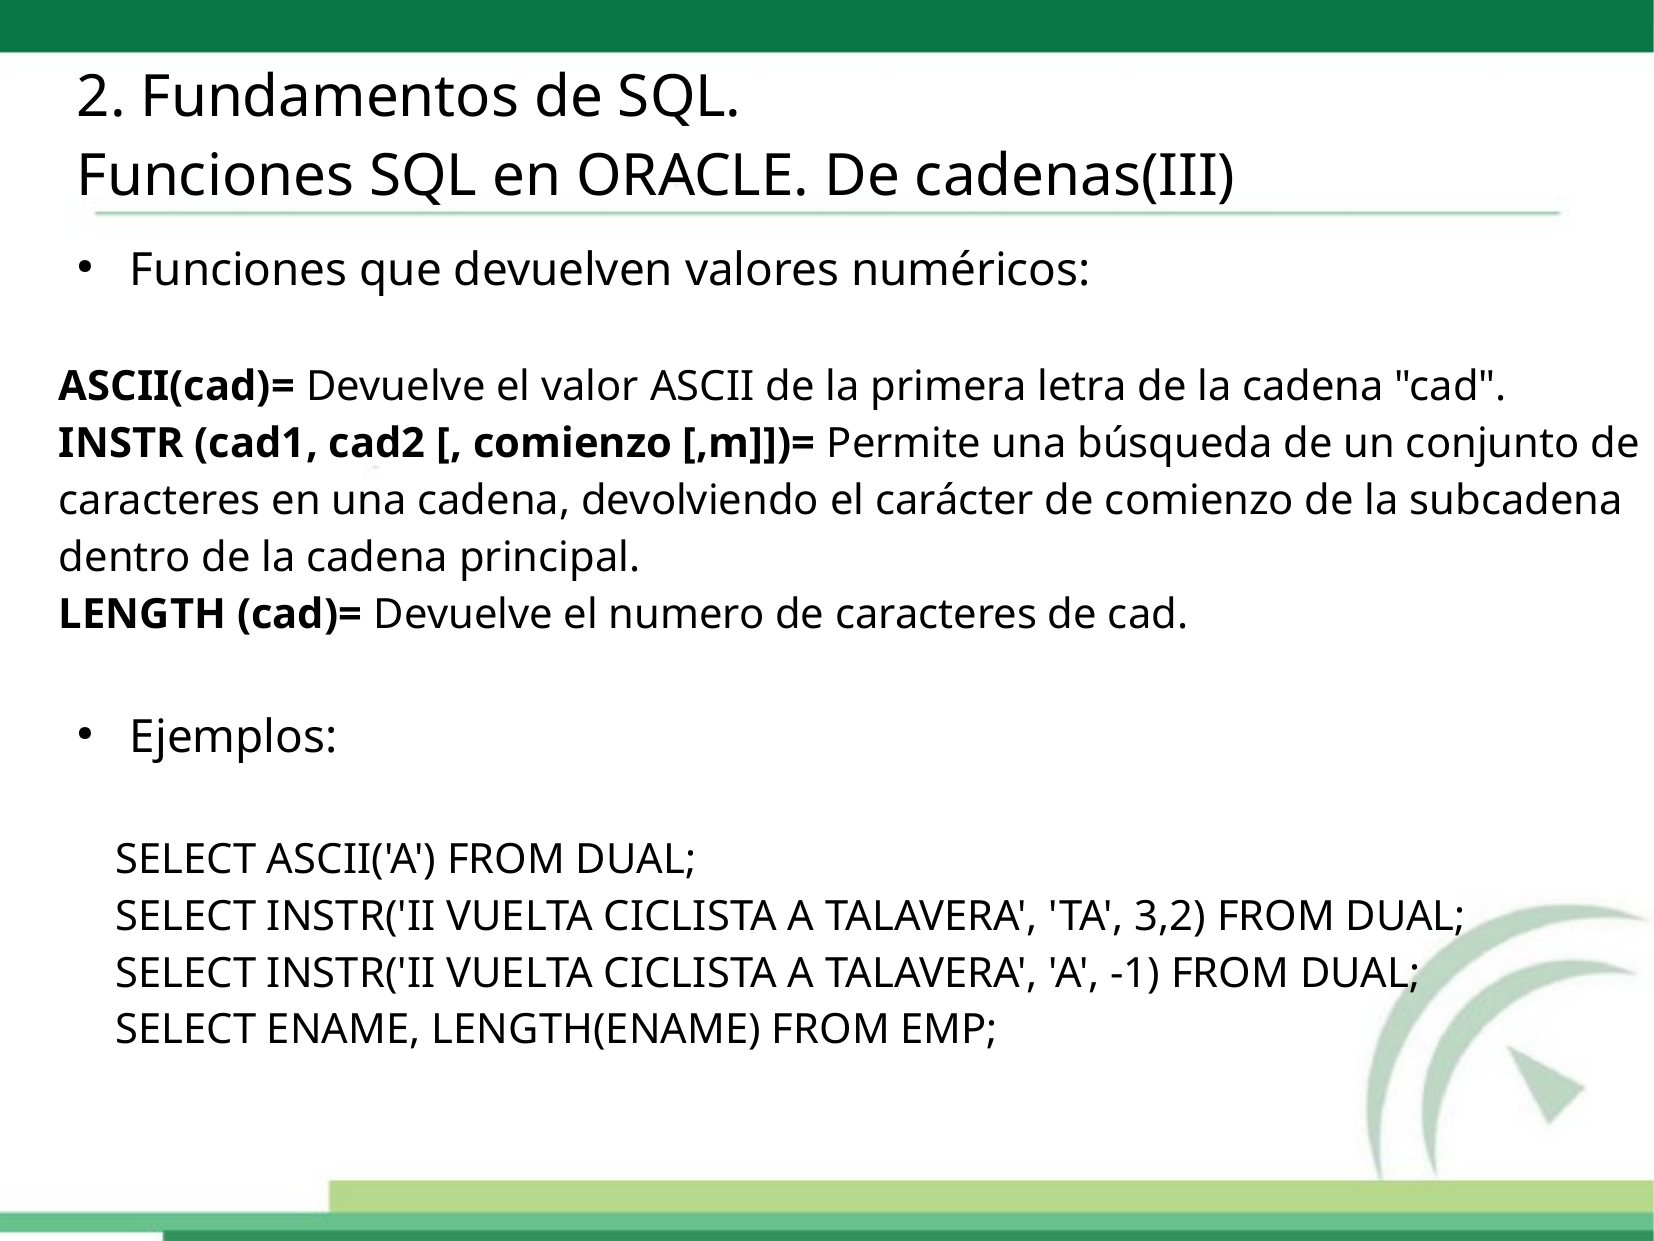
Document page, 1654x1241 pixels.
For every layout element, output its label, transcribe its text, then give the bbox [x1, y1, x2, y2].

picture [827, 1034, 844, 1040]
picture [516, 1034, 532, 1040]
title 2. Fundamentos de SQL. Funciones SQL en ORACLE. De cadenas(III) [76, 29, 1625, 236]
picture [0, 0, 1654, 1241]
list Funciones que devuelven valores numéricos: ASCII(cad)= Devuelve el valor ASCII de la primera letra de la cadena "cad". INSTR (cad1, cad2 [, comienzo [,m]])= Permite una búsqueda de un conjunto de caracteres en una cadena, devolviendo el carácter de comienzo de la subcadena dentro de la cadena principal. LENGTH (cad)= Devuelve el numero de caracteres de cad. Ejemplos: SELECT ASCII('A') FROM DUAL; SELECT INSTR('II VUELTA CICLISTA A TALAVERA', 'TA', 3,2) FROM DUAL; SELECT INSTR('II VUELTA CICLISTA A TALAVERA', 'A', -1) FROM DUAL; SELECT ENAME, LENGTH(ENAME) FROM EMP; [59, 236, 1654, 1034]
